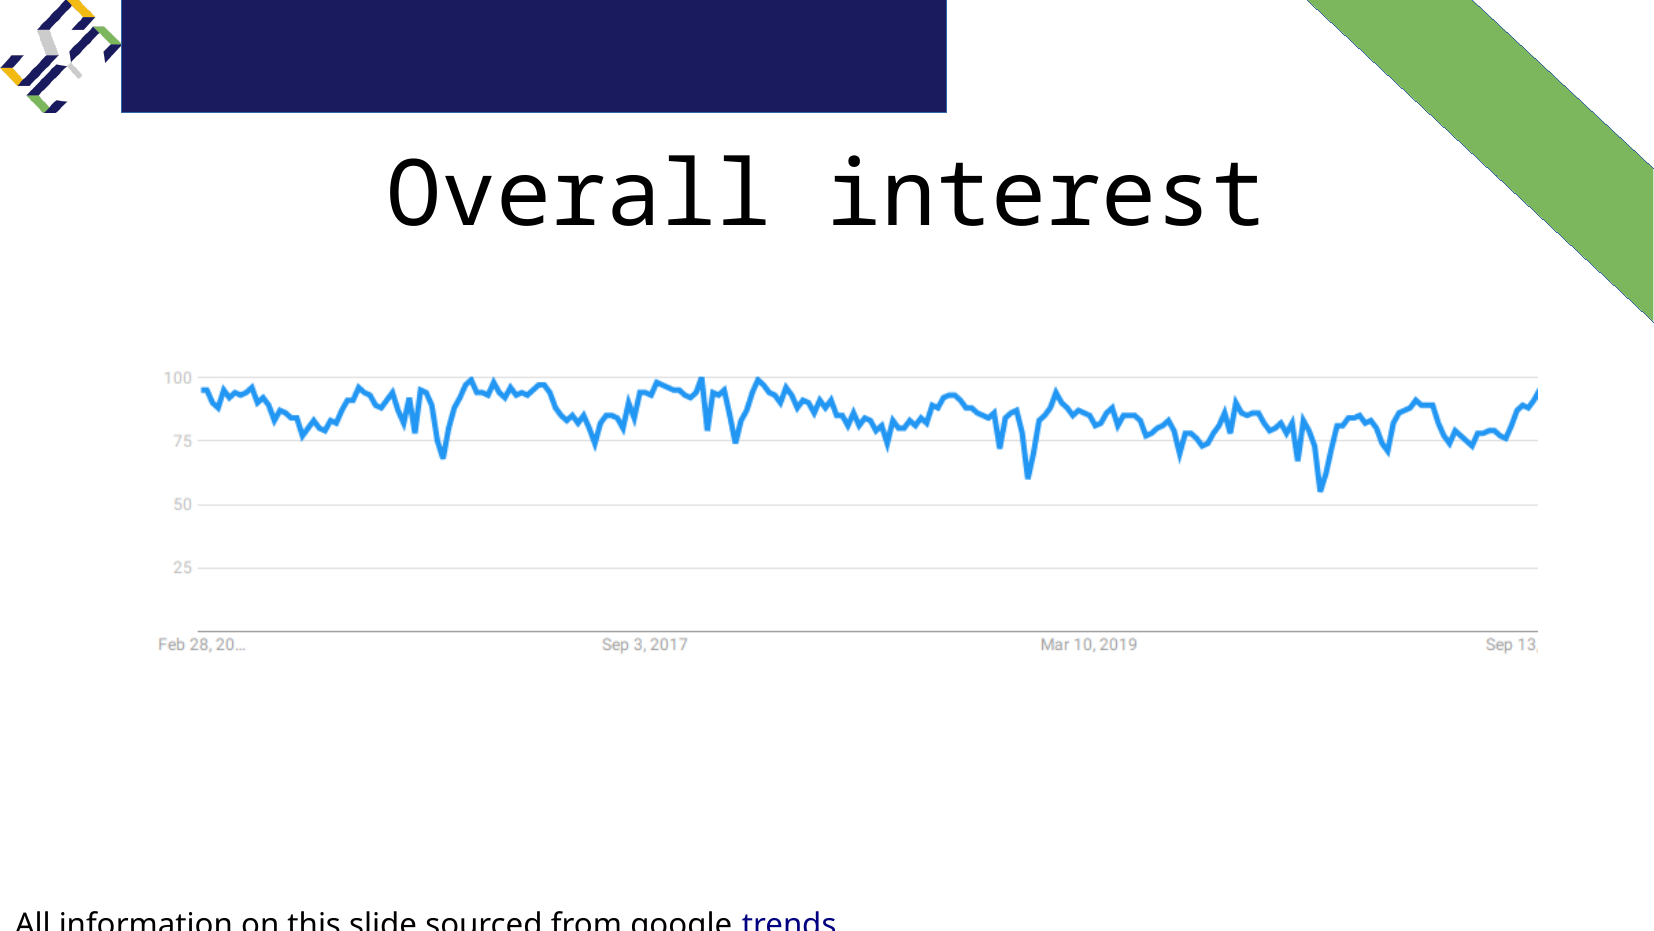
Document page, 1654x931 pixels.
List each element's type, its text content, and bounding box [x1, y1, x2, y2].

title Overall interest [82, 127, 1571, 253]
text_box All information on this slide sourced from google trends [0, 894, 901, 931]
picture [0, 0, 121, 113]
text_box [121, 0, 947, 113]
text_box [1307, 0, 1654, 323]
picture [150, 337, 1538, 697]
